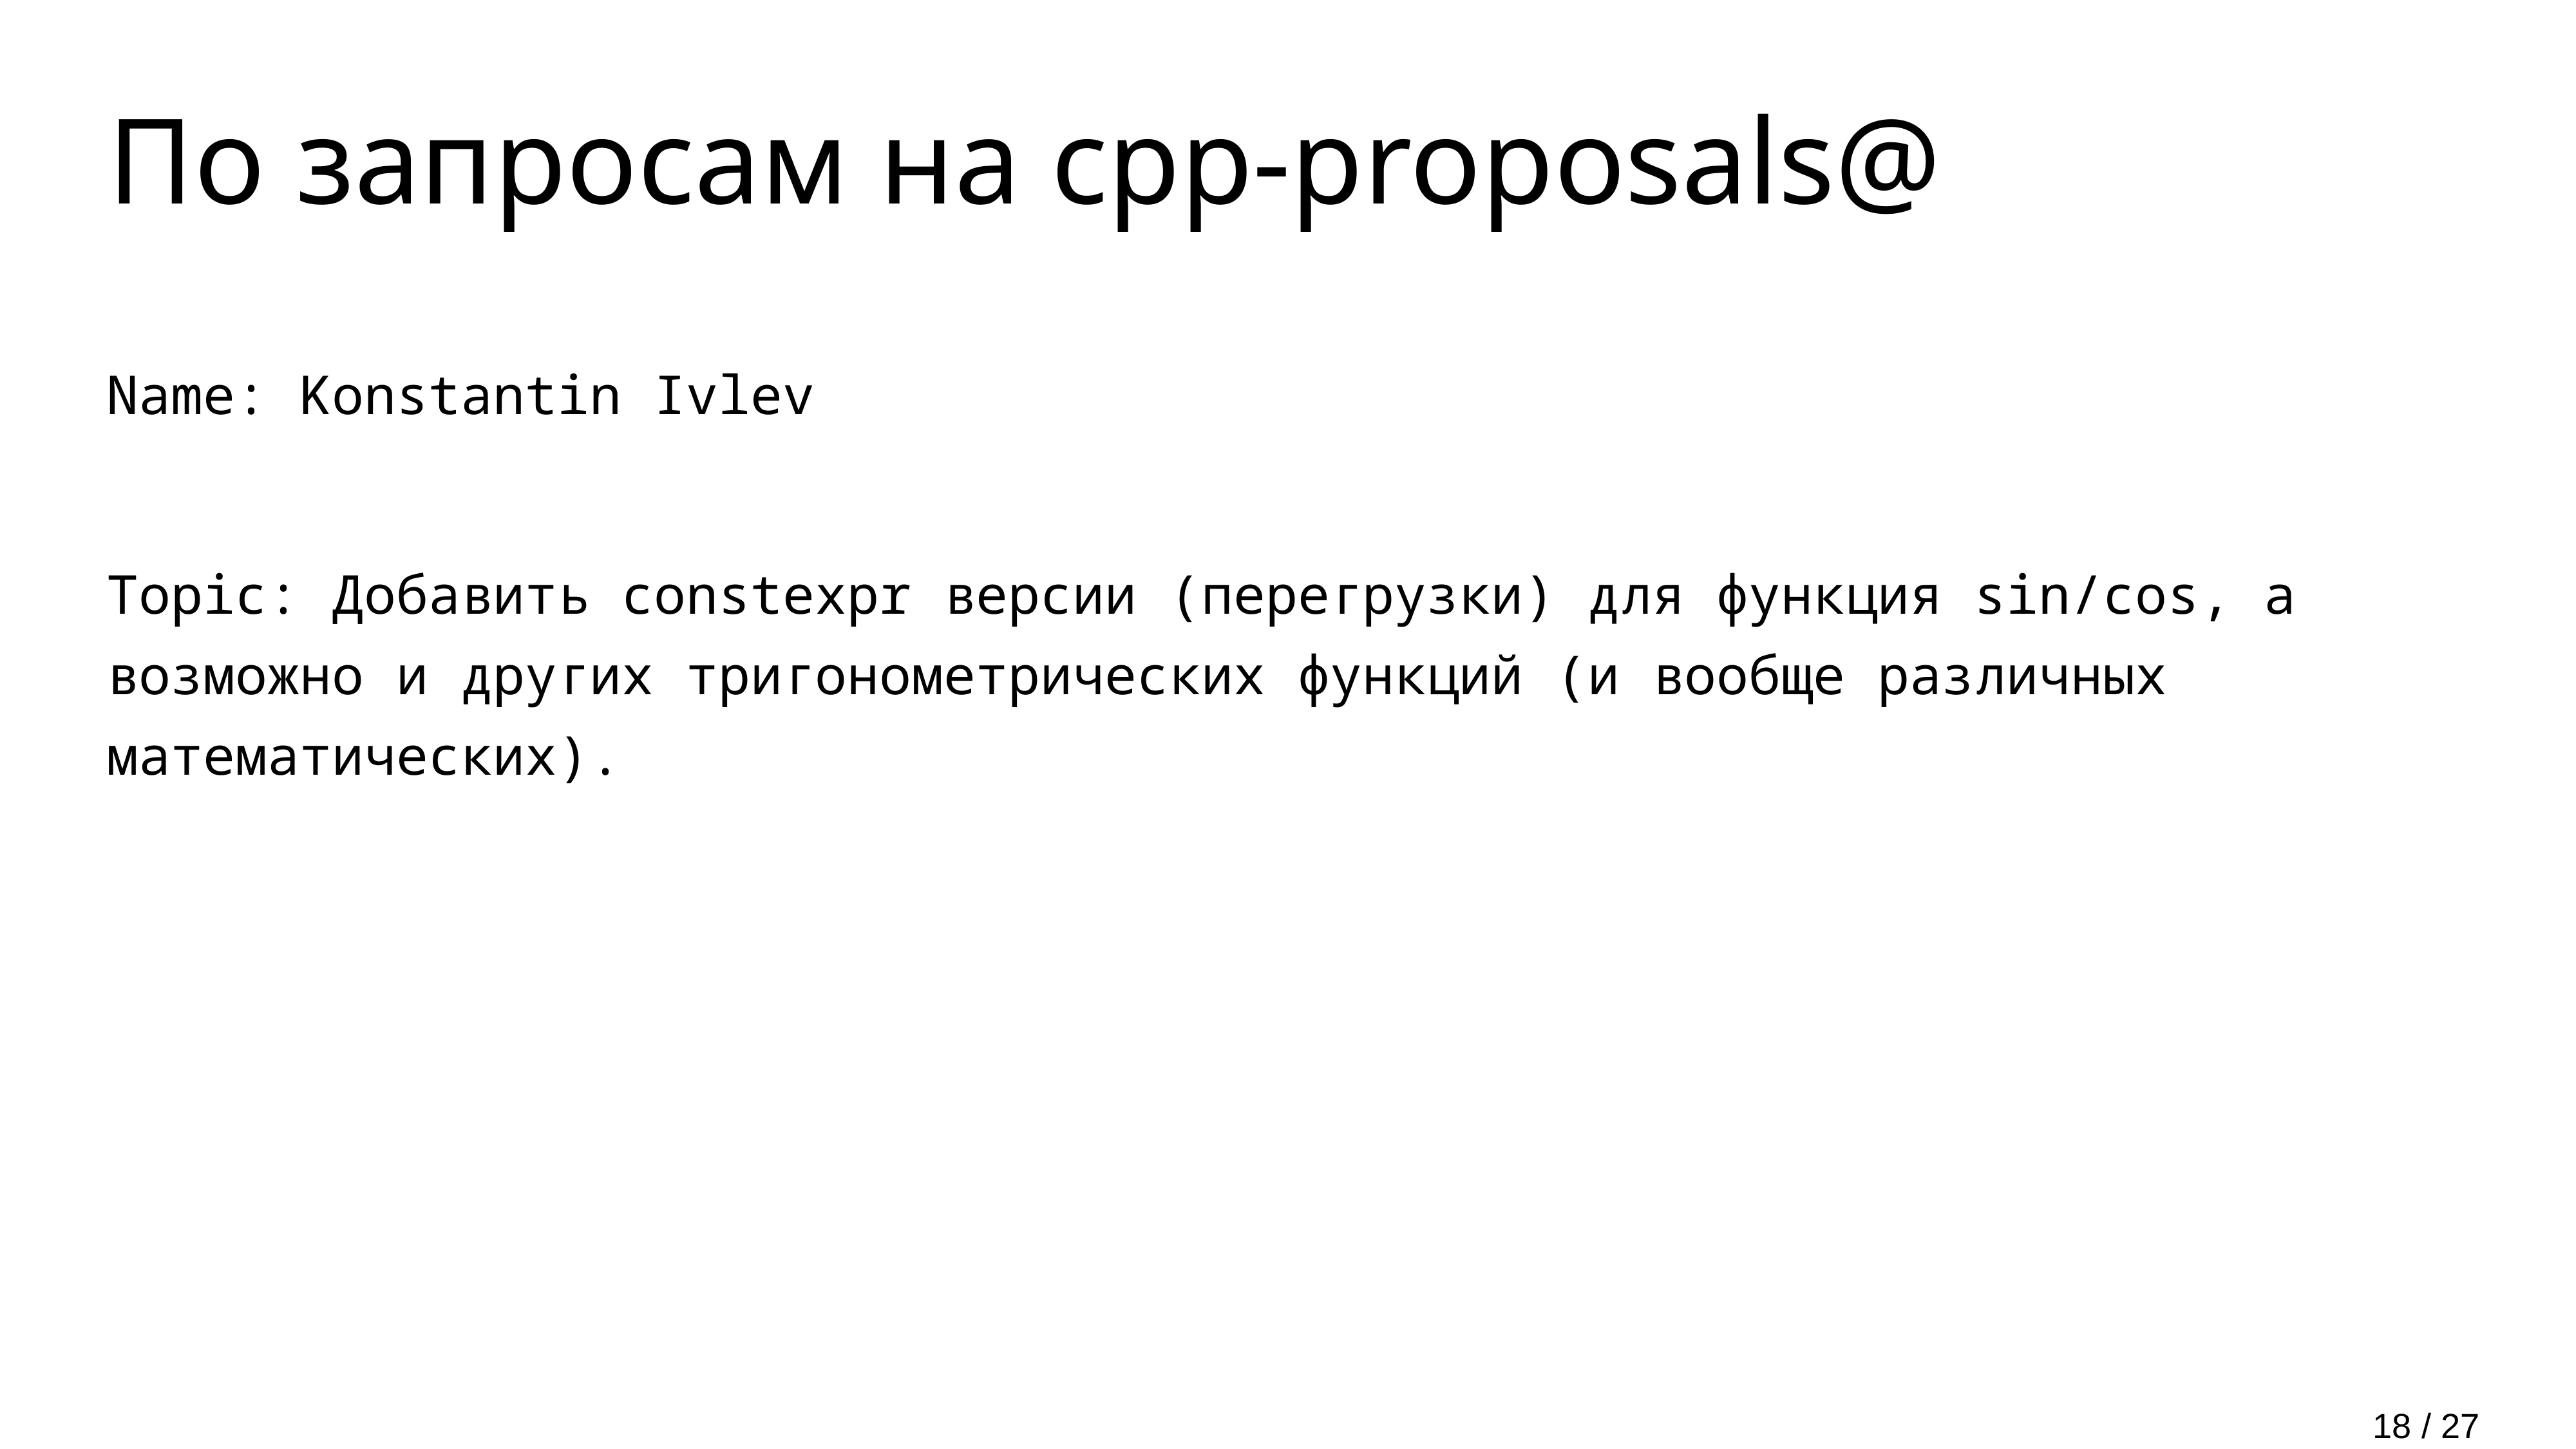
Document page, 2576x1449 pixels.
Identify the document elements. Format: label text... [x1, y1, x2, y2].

text_box <number> / 27 [2363, 1402, 2576, 1449]
list Name: Konstantin Ivlev Topic: Добавить constexpr версии (перегрузки) для функция sin/cos, а возможно и других тригонометрических функций (и вообще различных математических). [0, 295, 2576, 1449]
title По запросам на cpp-proposals@ [108, 80, 2468, 242]
